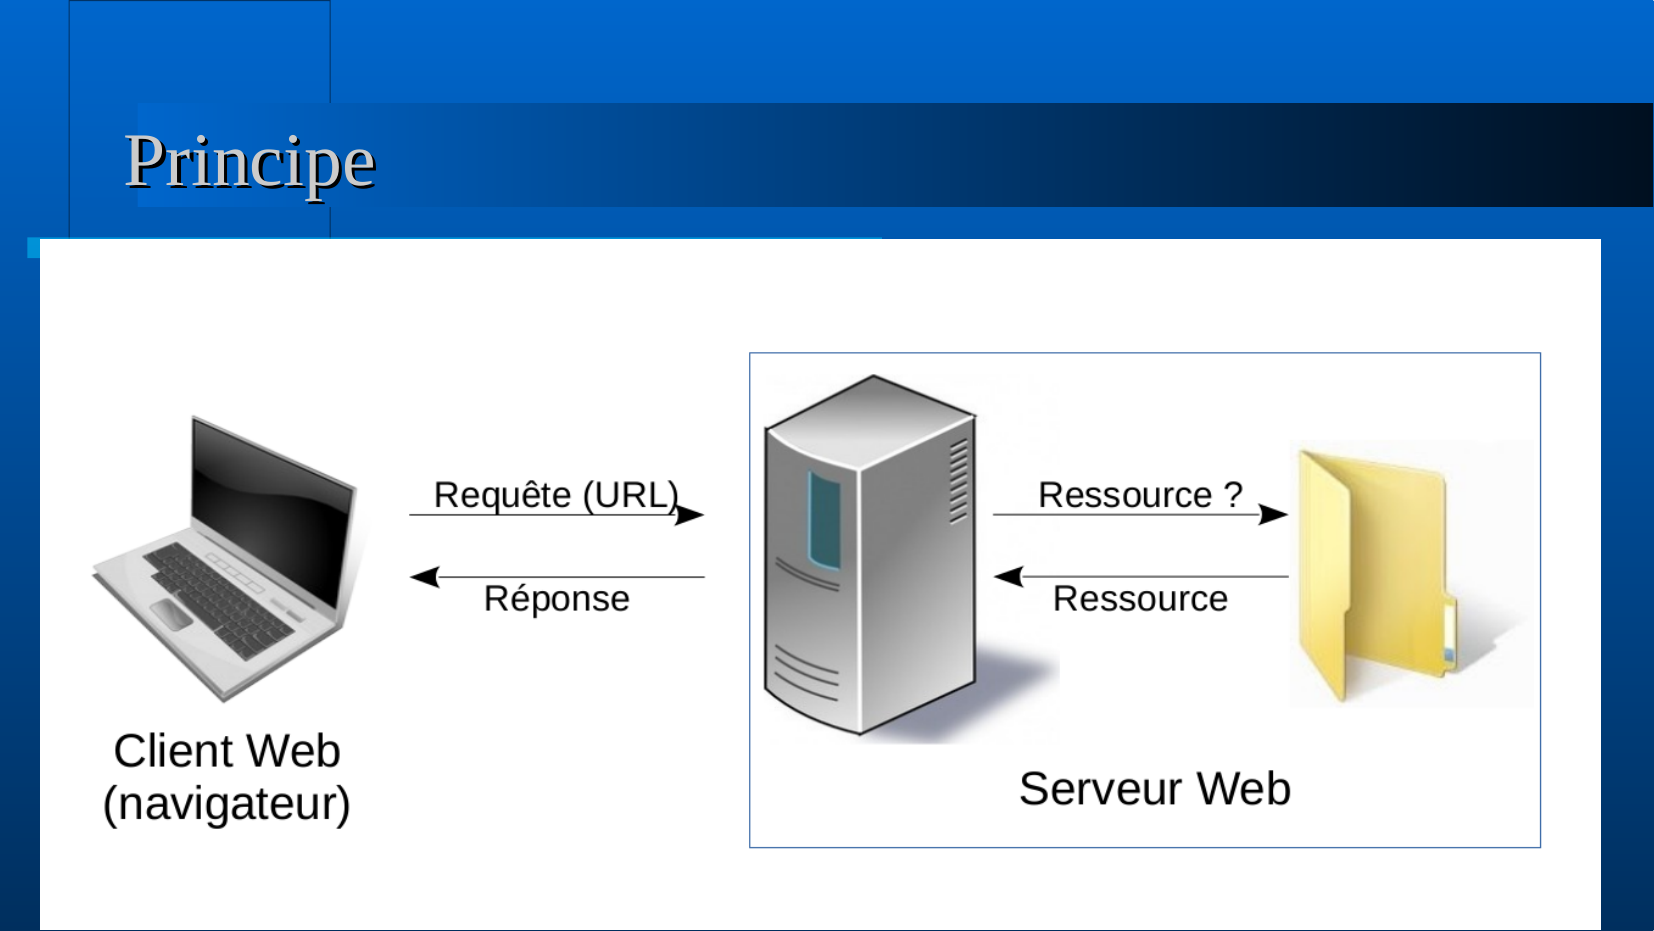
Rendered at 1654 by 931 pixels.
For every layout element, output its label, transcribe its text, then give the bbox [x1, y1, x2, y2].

picture [40, 239, 1601, 930]
title Principe [123, 62, 1530, 239]
